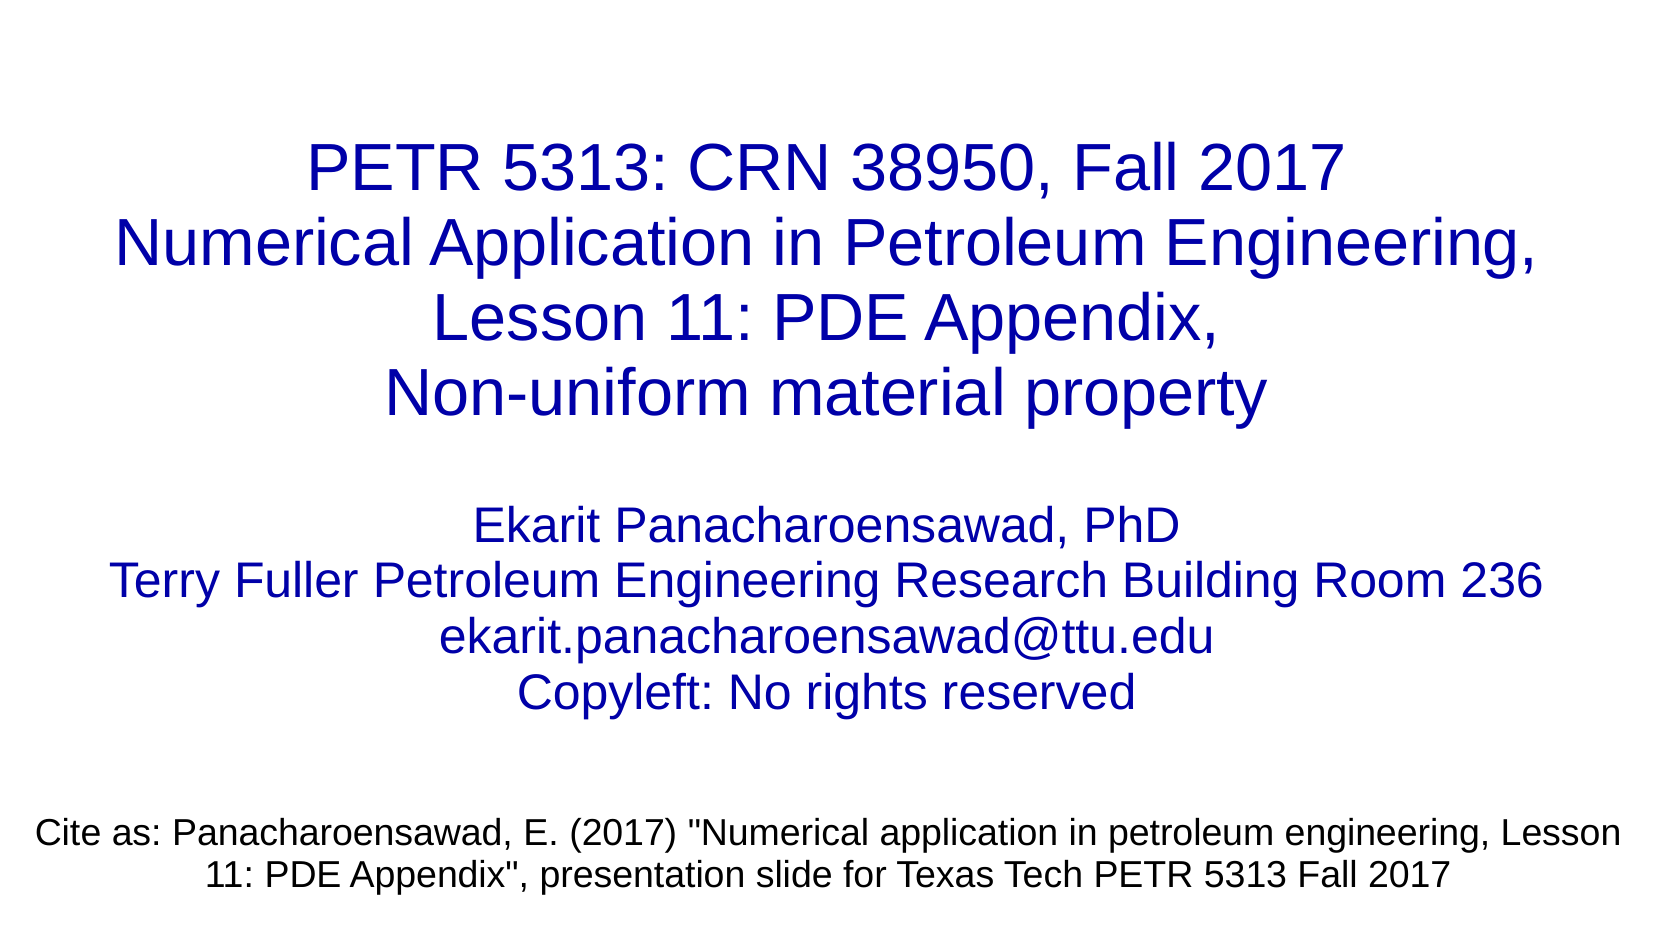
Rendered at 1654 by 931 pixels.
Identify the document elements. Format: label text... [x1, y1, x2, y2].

title Ekarit Panacharoensawad, PhD Terry Fuller Petroleum Engineering Research Building Room 236 ekarit.panacharoensawad@ttu.edu Copyleft: No rights reserved [28, 496, 1626, 721]
title PETR 5313: CRN 38950, Fall 2017 Numerical Application in Petroleum Engineering, Lesson 11: PDE Appendix, Non-uniform material property [28, 90, 1626, 470]
text_box Cite as: Panacharoensawad, E. (2017) "Numerical application in petroleum engineering, Lesson 11: PDE Appendix", presentation slide for Texas Tech PETR 5313 Fall 2017 [18, 803, 1639, 914]
